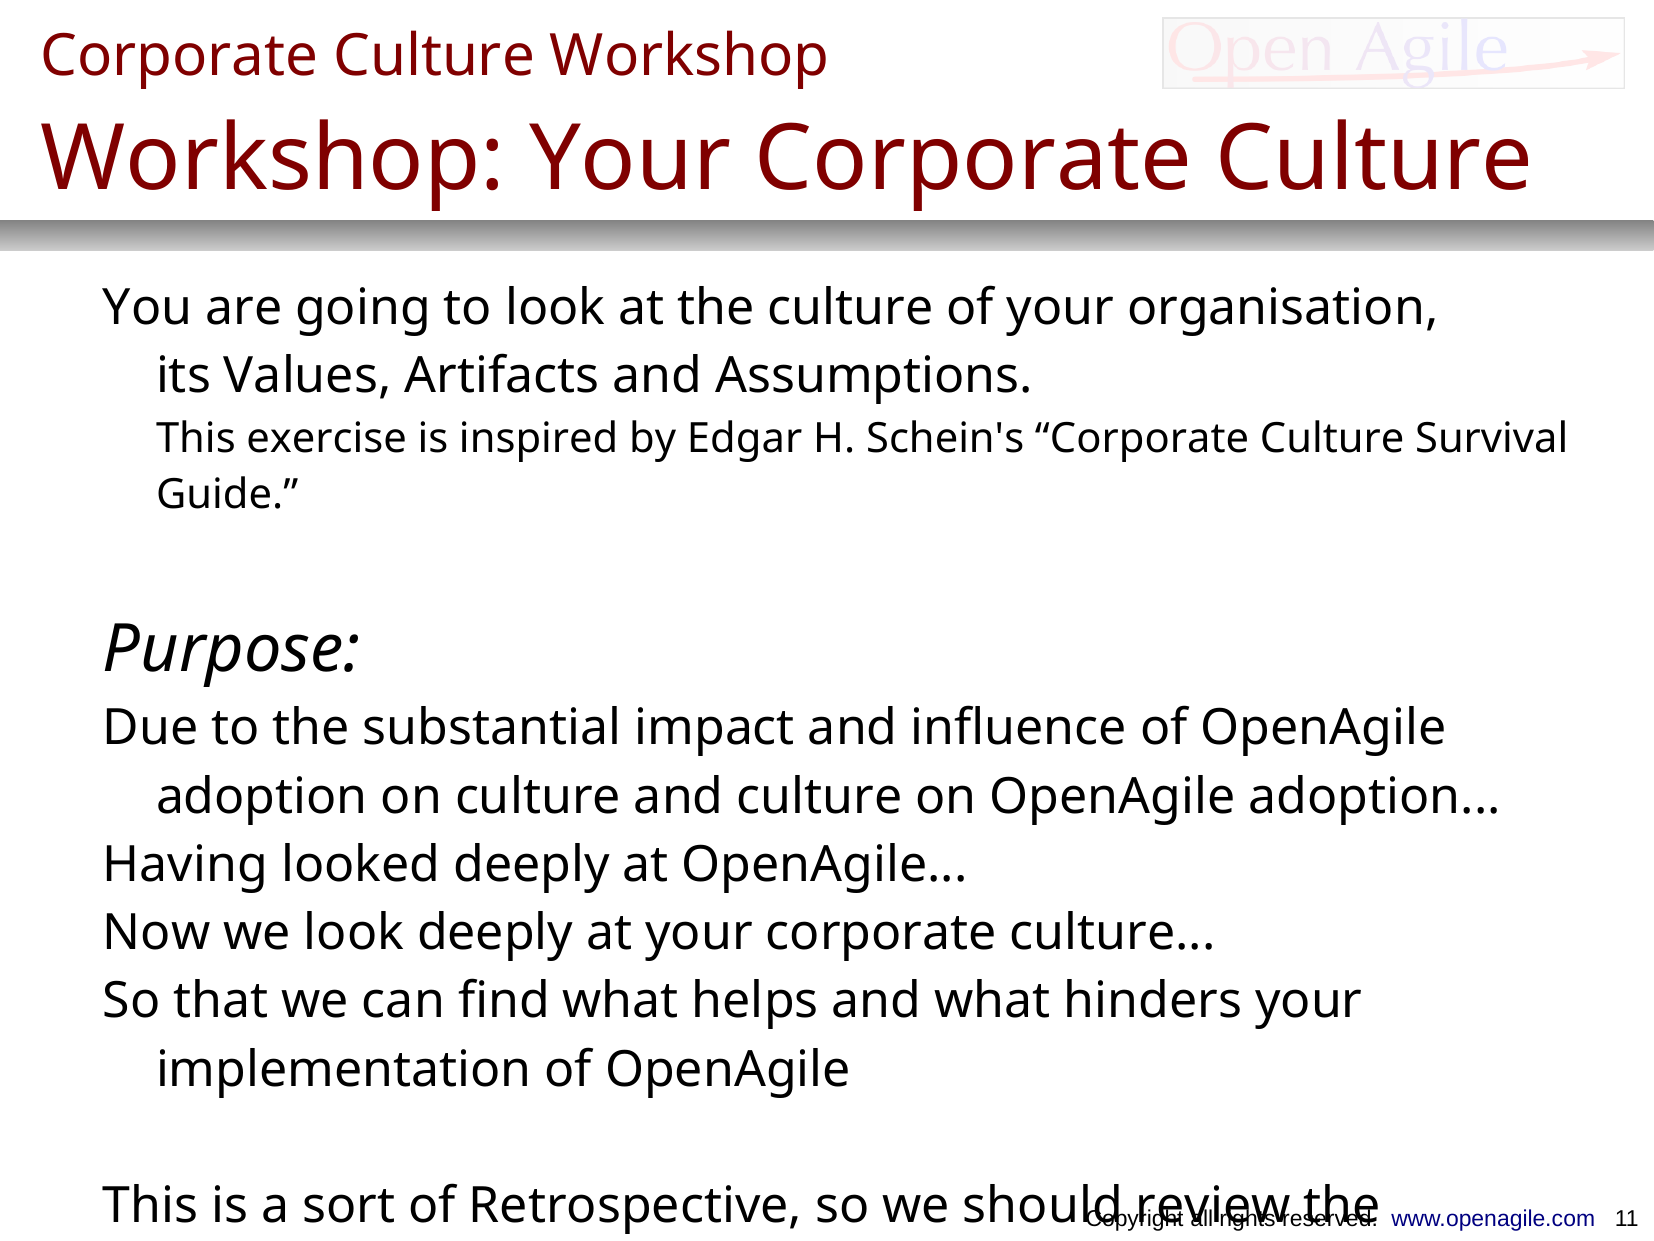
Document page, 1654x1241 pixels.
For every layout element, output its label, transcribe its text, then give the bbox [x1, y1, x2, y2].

list You are going to look at the culture of your organisation, its Values, Artifacts and Assumptions. This exercise is inspired by Edgar H. Schein's “Corporate Culture Survival Guide.” Purpose: Due to the substantial impact and influence of OpenAgile adoption on culture and culture on OpenAgile adoption... Having looked deeply at OpenAgile... Now we look deeply at your corporate culture... So that we can find what helps and what hinders your implementation of OpenAgile This is a sort of Retrospective, so we should review the “Retrospective Prime Directive” www.retrospectives.com [85, 270, 1654, 1192]
title Corporate Culture Workshop Workshop: Your Corporate Culture [40, 8, 1654, 222]
